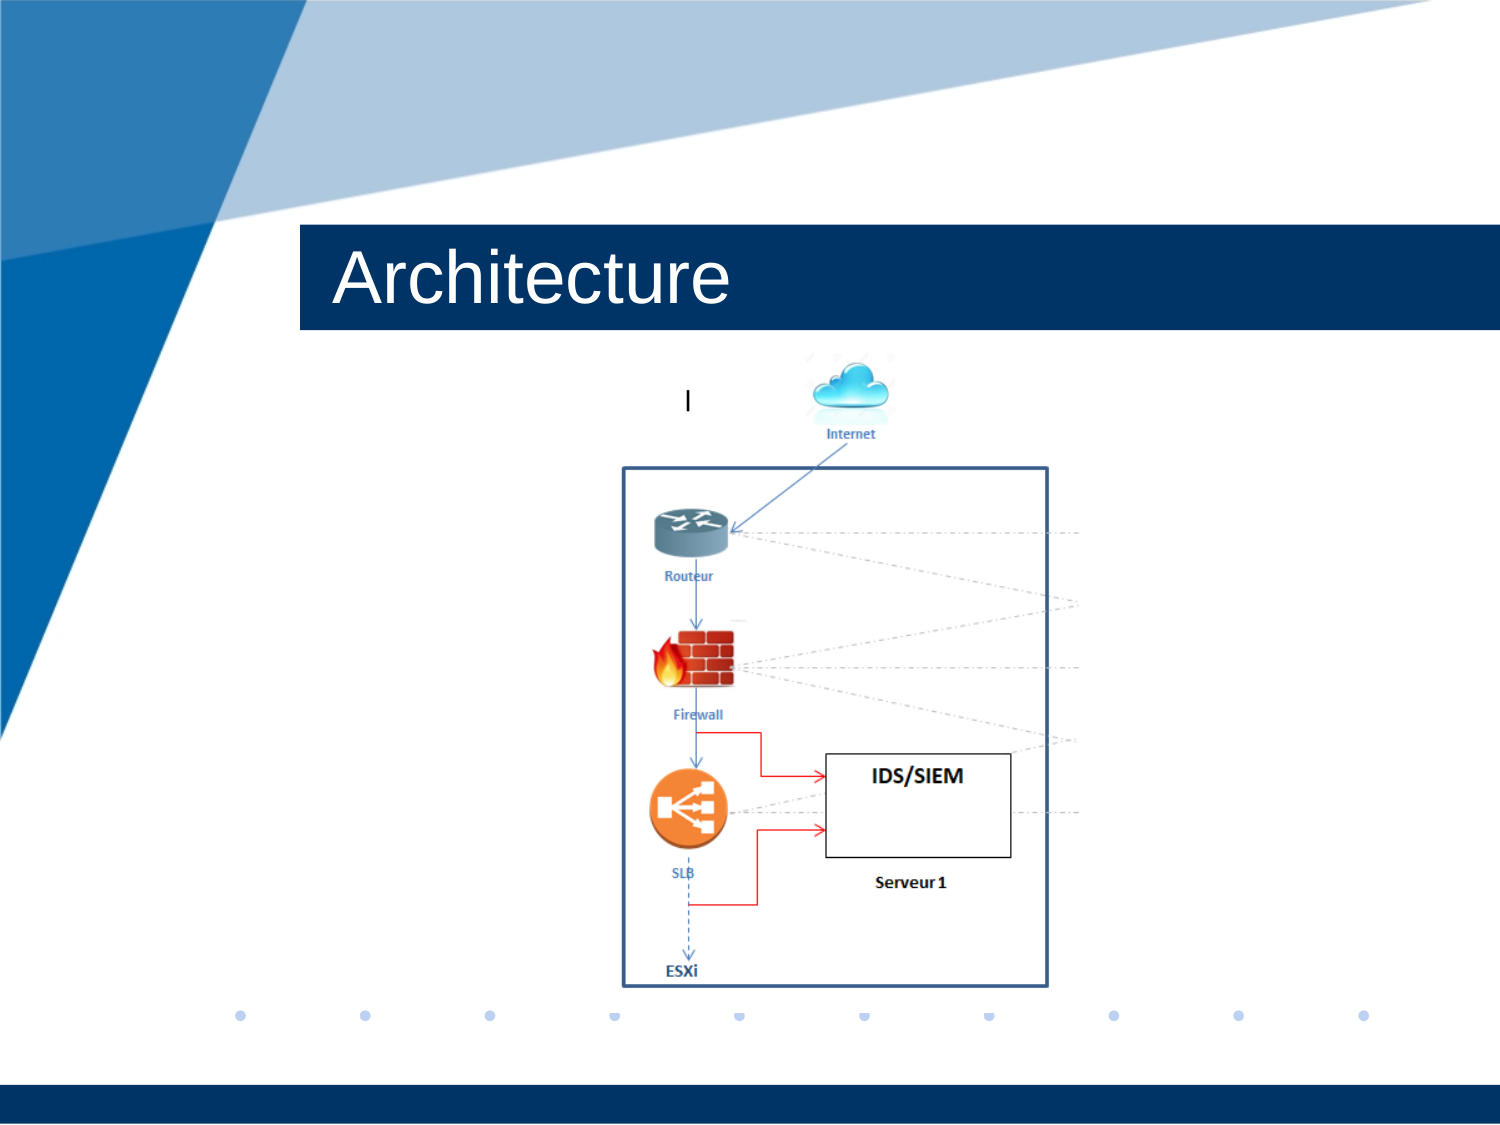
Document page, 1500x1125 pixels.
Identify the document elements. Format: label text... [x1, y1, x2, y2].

title Architecture [300, 224, 1500, 331]
picture [0, 0, 1500, 842]
picture [602, 349, 1079, 1013]
